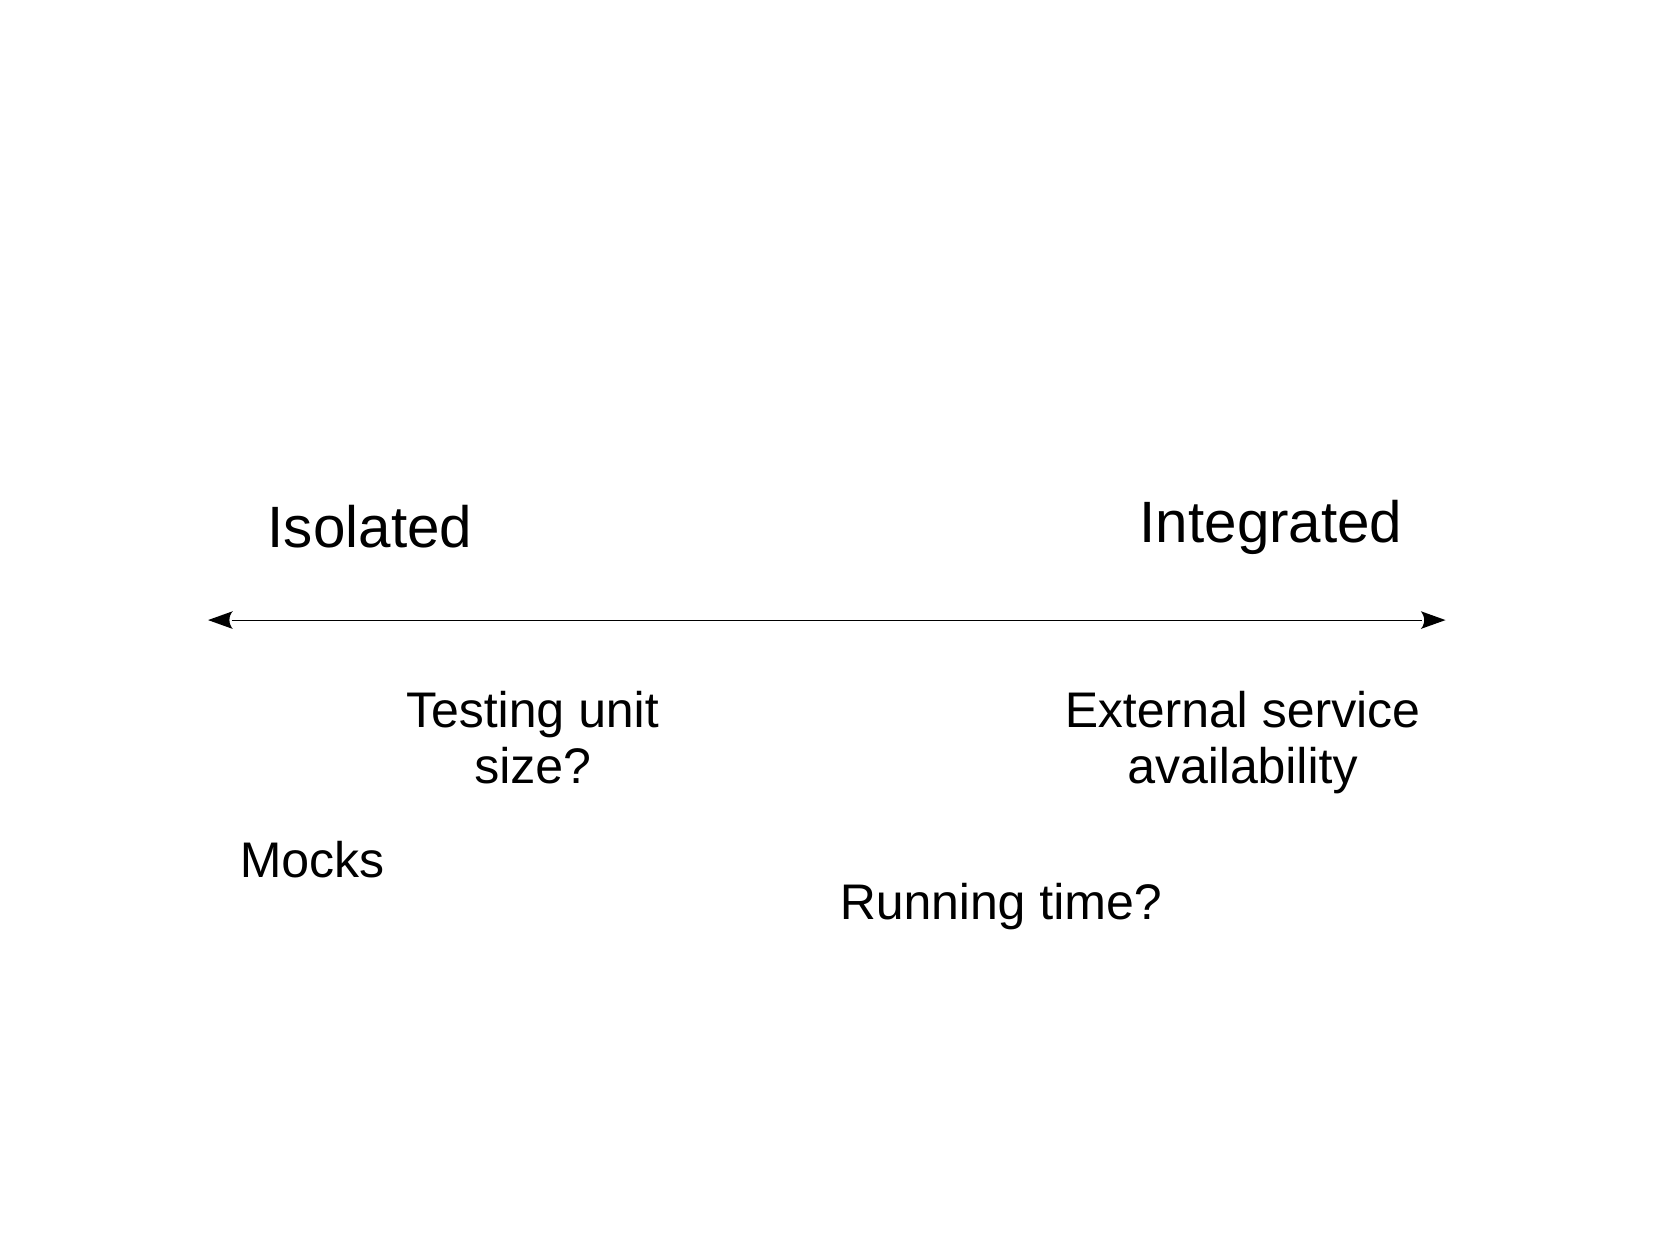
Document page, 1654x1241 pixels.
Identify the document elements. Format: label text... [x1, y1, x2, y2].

text_box Running time? [825, 866, 1178, 938]
text_box Mocks [225, 825, 400, 896]
text_box External service availability [1050, 675, 1435, 802]
text_box Isolated [253, 487, 488, 568]
text_box Integrated [1125, 482, 1418, 563]
text_box Testing unit size? [391, 675, 680, 802]
